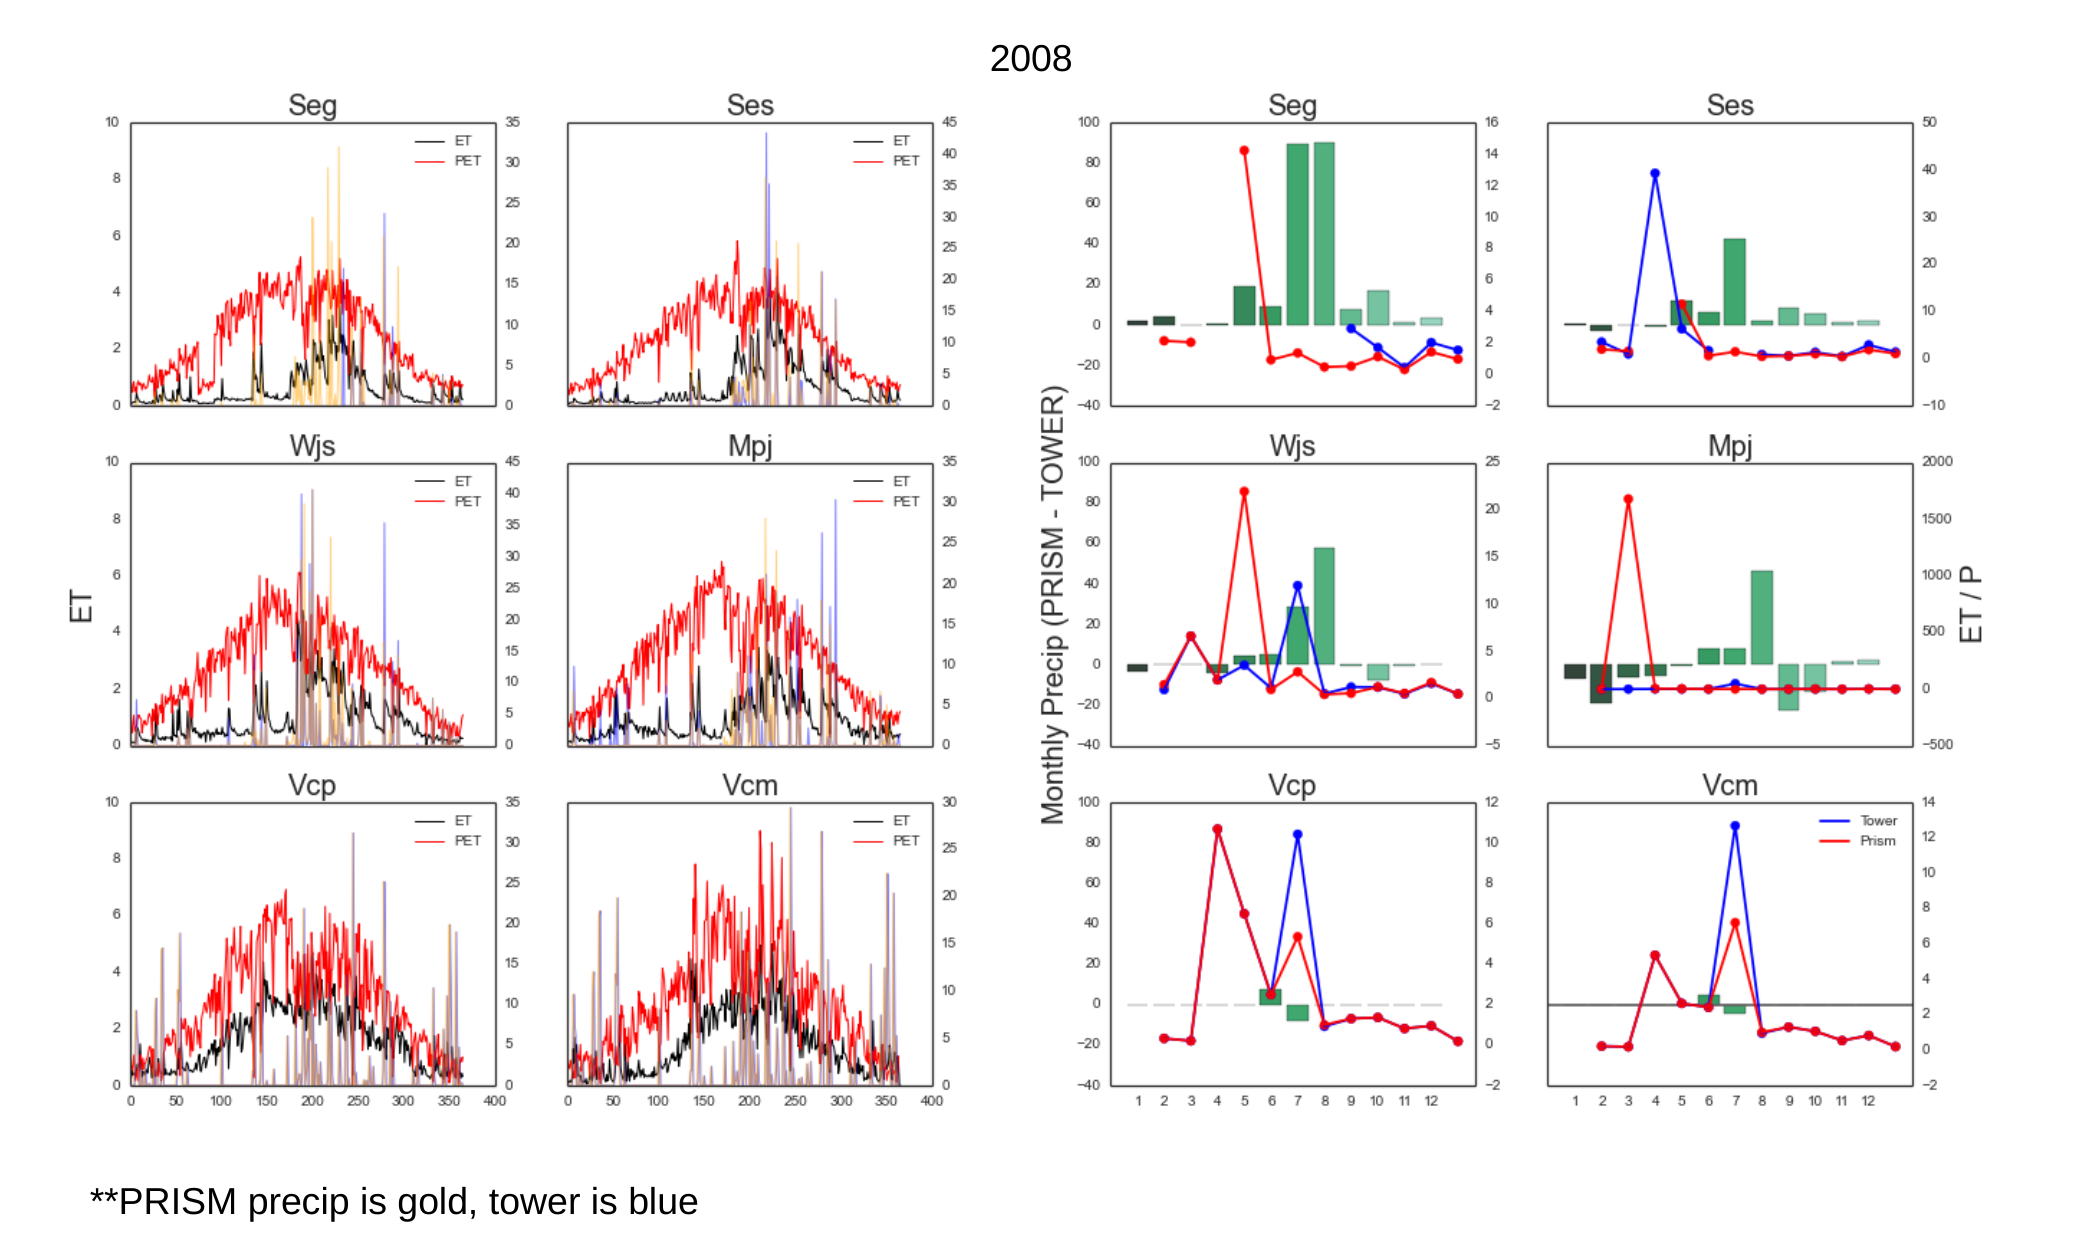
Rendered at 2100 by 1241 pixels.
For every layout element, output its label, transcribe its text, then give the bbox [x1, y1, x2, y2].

picture [1, 0, 2016, 1241]
text_box 2008 [975, 30, 1096, 87]
text_box **PRISM precip is gold, tower is blue [75, 1173, 943, 1231]
